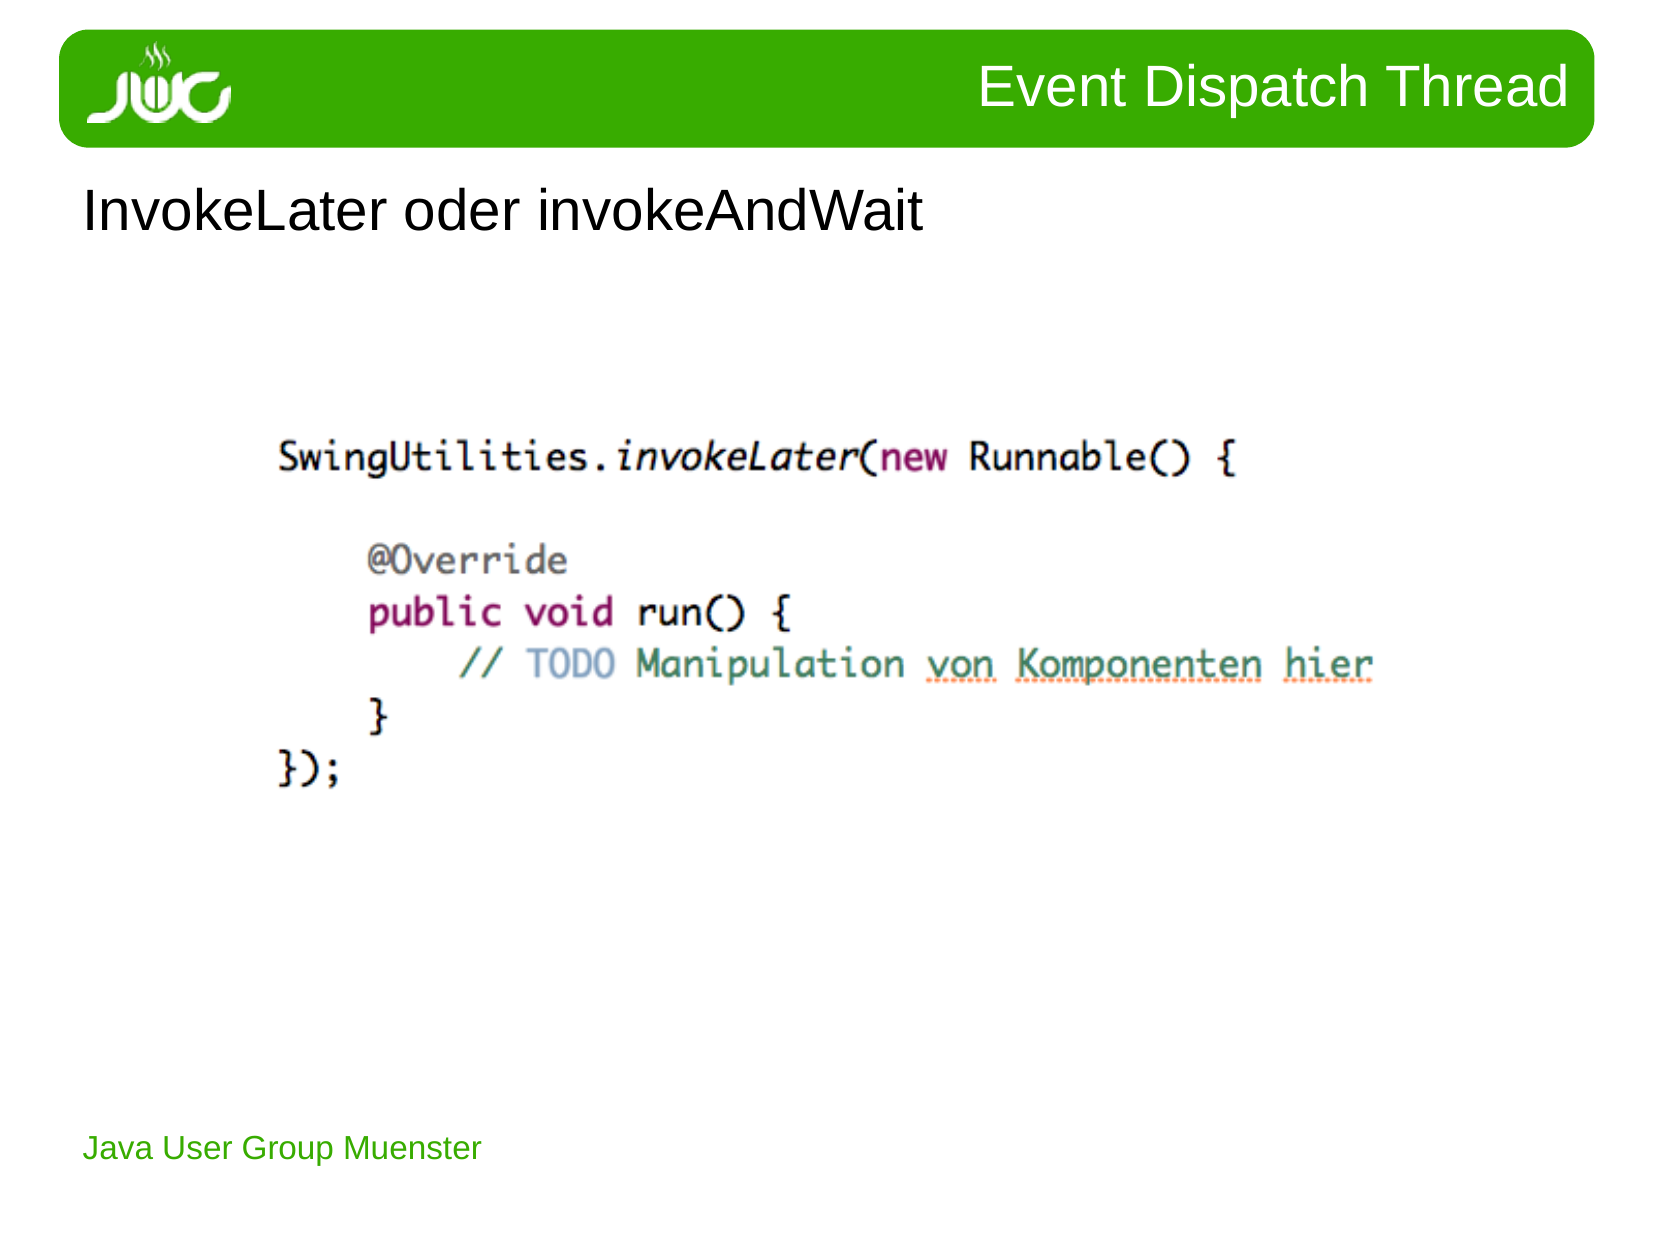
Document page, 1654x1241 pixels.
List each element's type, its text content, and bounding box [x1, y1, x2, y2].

picture [251, 421, 1402, 812]
title Event Dispatch Thread [265, 37, 1571, 136]
picture [87, 41, 231, 123]
list InvokeLater oder invokeAndWait [82, 177, 1571, 568]
